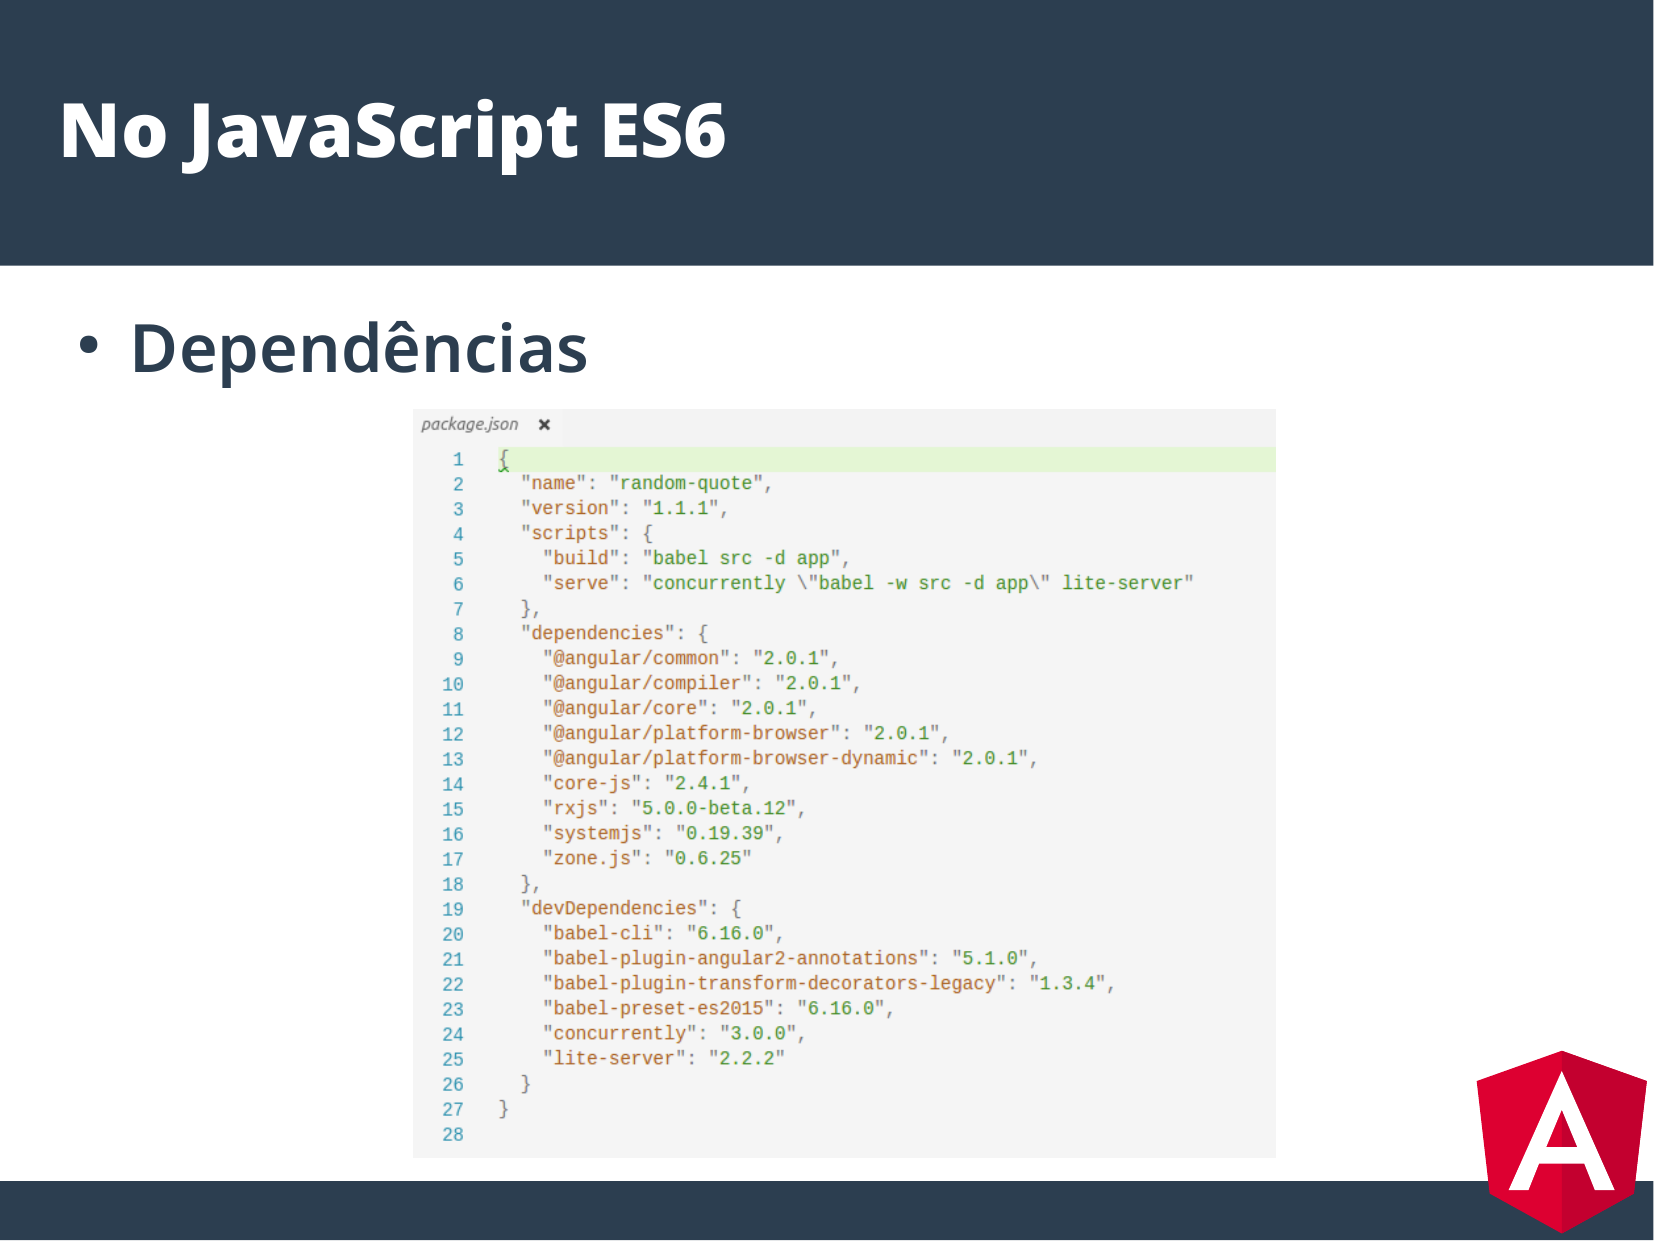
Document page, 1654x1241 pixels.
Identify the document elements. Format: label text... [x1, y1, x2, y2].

picture [413, 409, 1276, 1158]
list Dependências [59, 301, 1595, 426]
picture [1447, 1022, 1654, 1241]
title No JavaScript ES6 [59, 49, 1595, 207]
